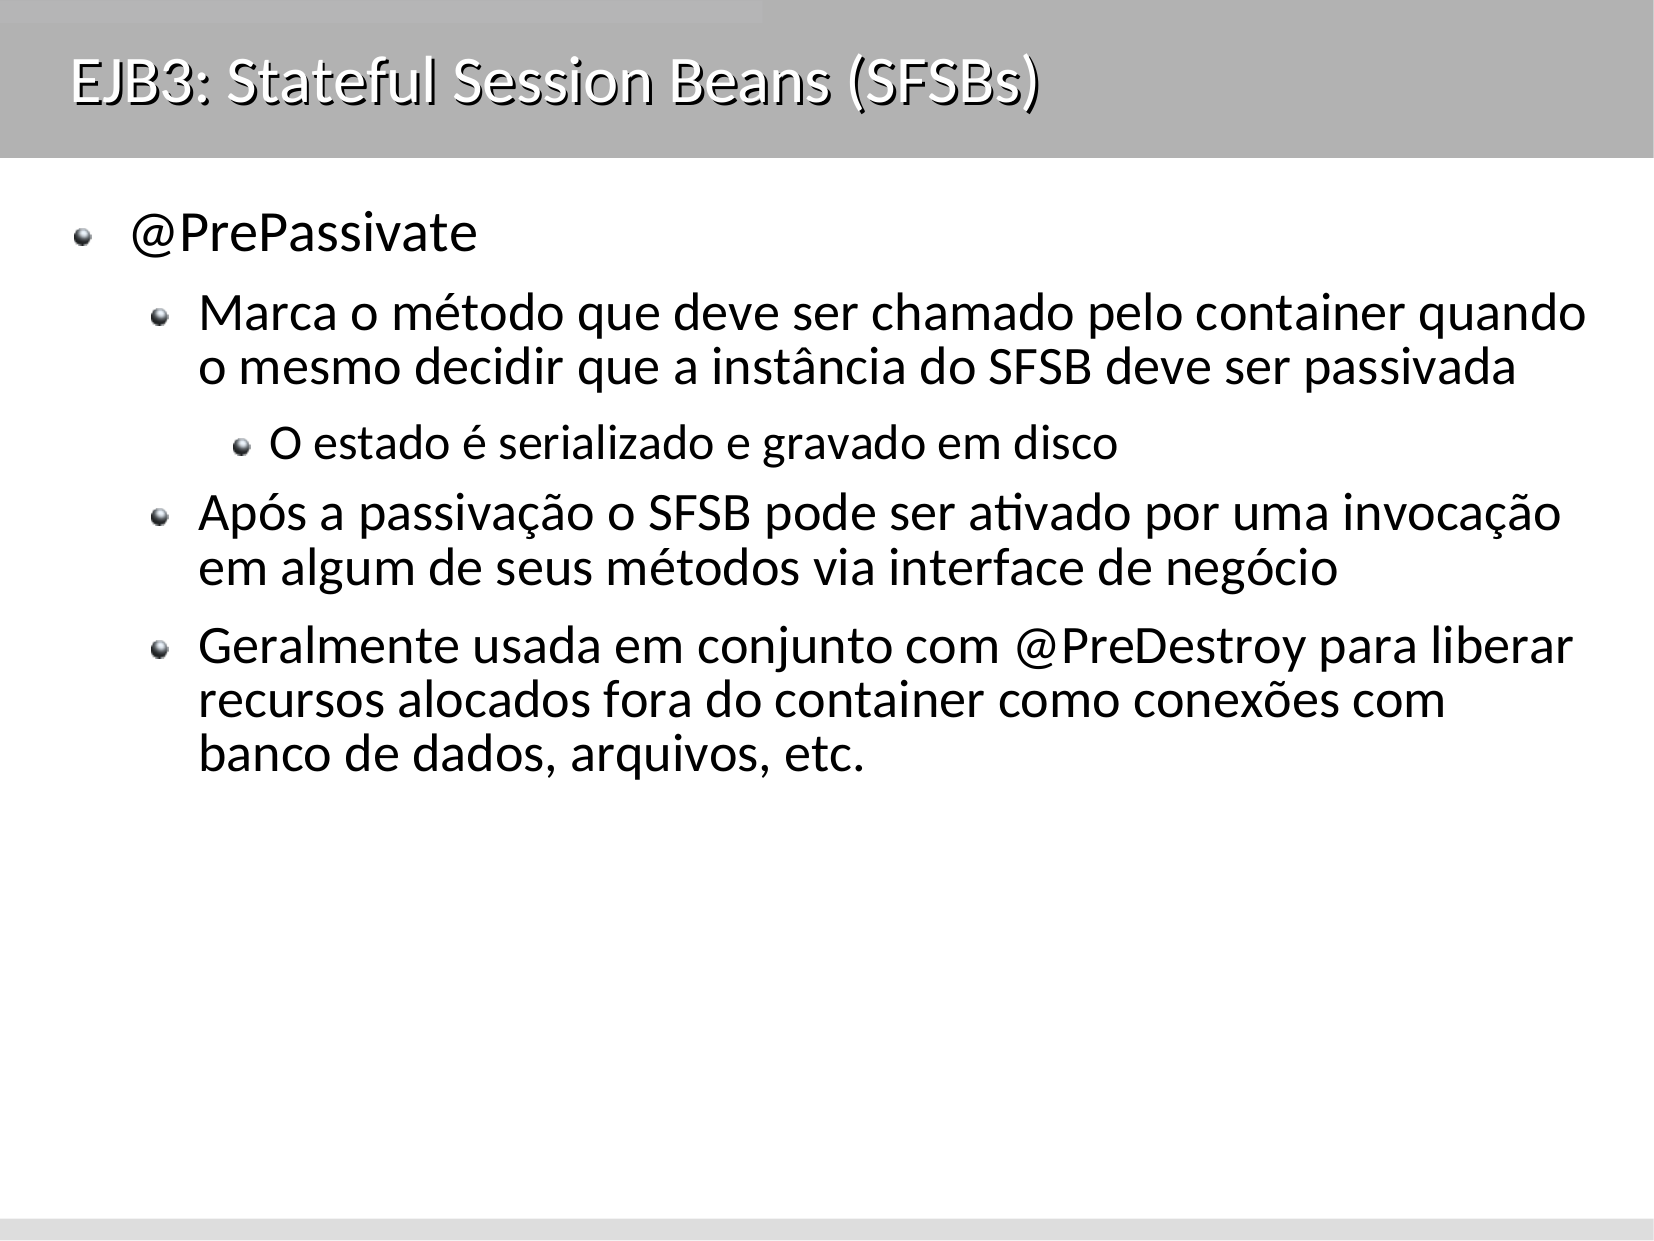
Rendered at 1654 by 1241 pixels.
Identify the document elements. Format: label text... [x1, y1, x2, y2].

list @PrePassivate Marca o método que deve ser chamado pelo container quando o mesmo decidir que a instância do SFSB deve ser passivada O estado é serializado e gravado em disco Após a passivação o SFSB pode ser ativado por uma invocação em algum de seus métodos via interface de negócio Geralmente usada em conjunto com @PreDestroy para liberar recursos alocados fora do container como conexões com banco de dados, arquivos, etc. [56, 207, 1595, 894]
title EJB3: Stateful Session Beans (SFSBs) [70, 11, 1536, 160]
